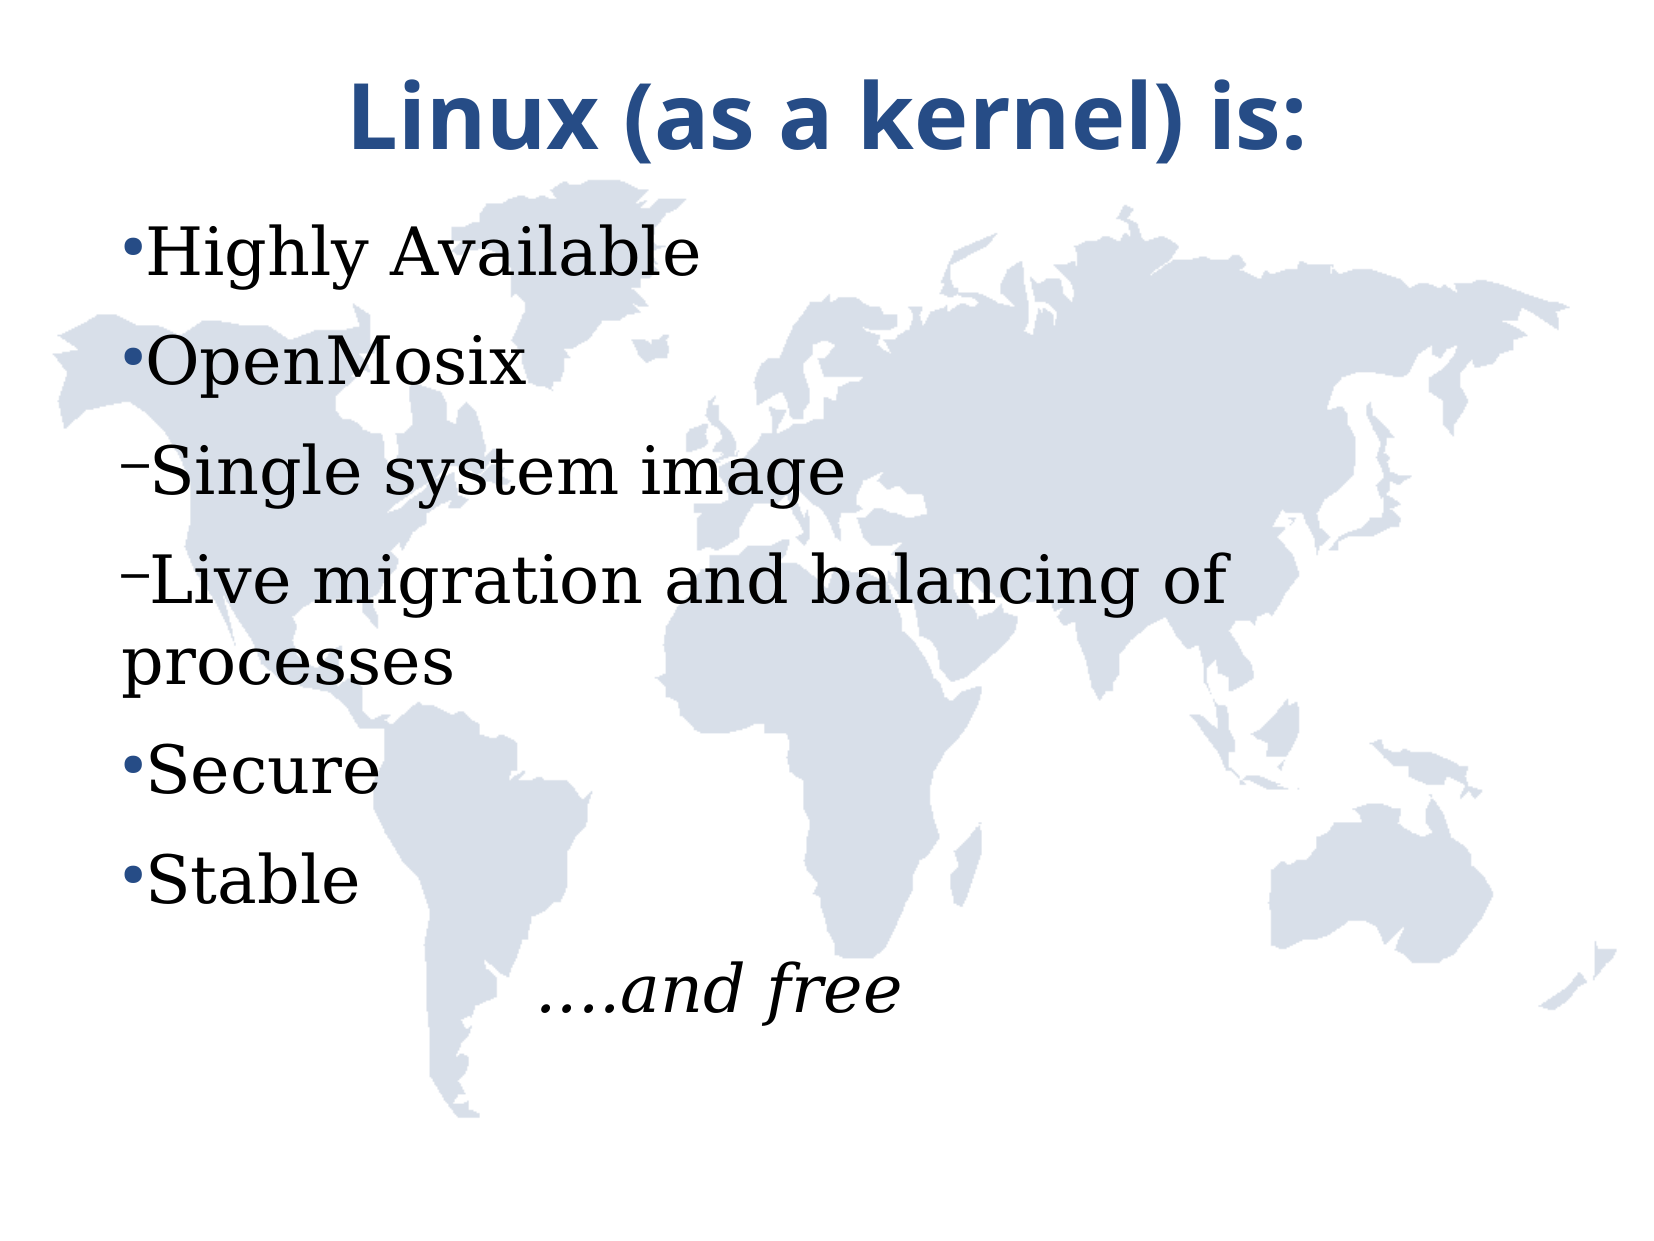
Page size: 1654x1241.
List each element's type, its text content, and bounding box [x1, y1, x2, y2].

title Linux (as a kernel) is: [121, 42, 1534, 184]
list Highly Available OpenMosix Single system image Live migration and balancing of processes Secure Stable ....and free [121, 208, 1534, 1241]
